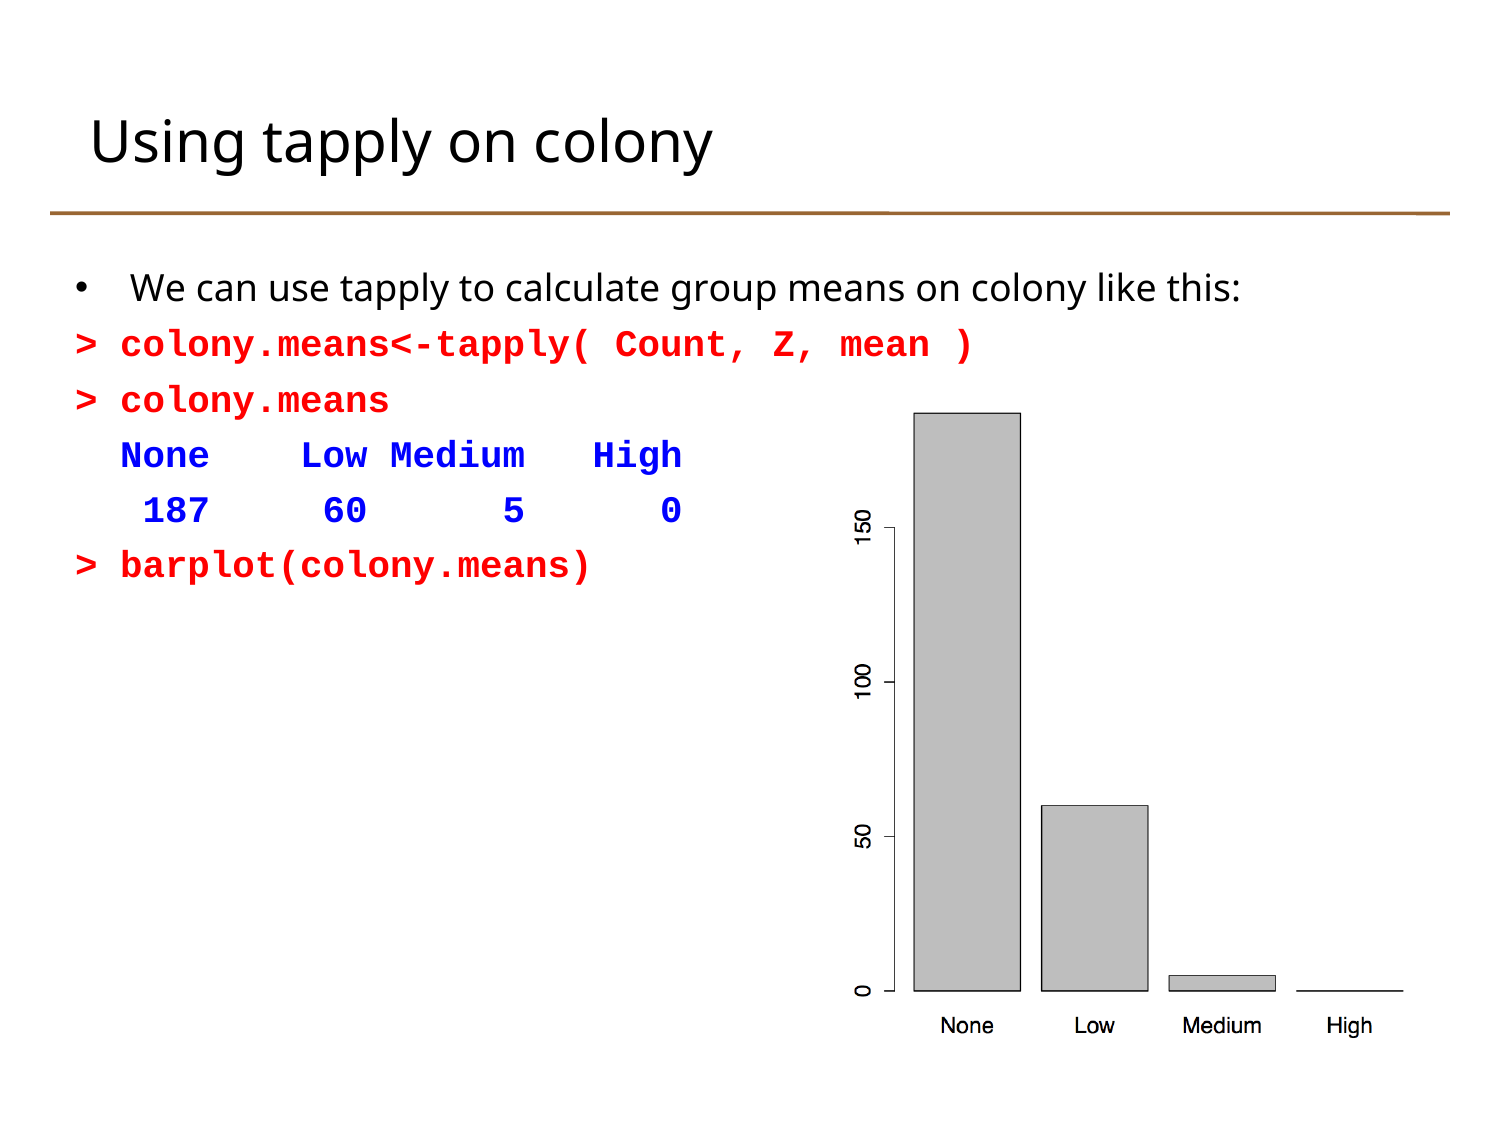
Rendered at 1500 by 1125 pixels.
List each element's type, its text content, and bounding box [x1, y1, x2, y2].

text_box We can use tapply to calculate group means on colony like this: > colony.means<-tapply( Count, Z, mean ) > colony.means None Low Medium High 187 60 5 0 > barplot(colony.means) [74, 263, 1459, 1071]
picture [811, 331, 1464, 1100]
text_box Using tapply on colony [74, 44, 1425, 233]
